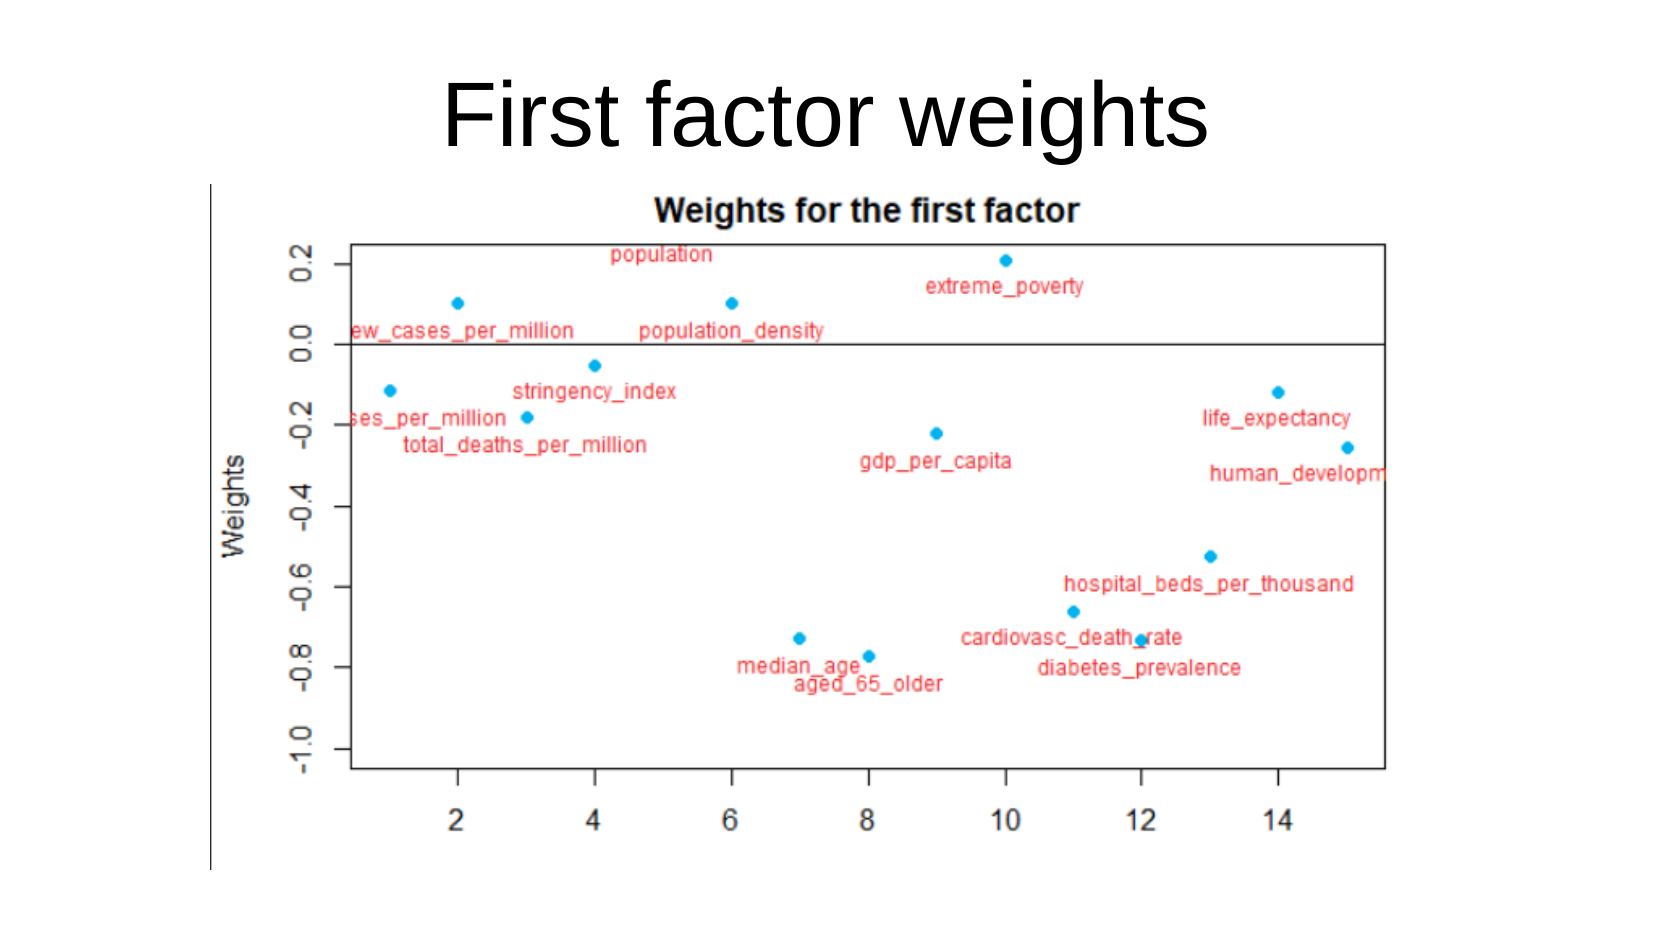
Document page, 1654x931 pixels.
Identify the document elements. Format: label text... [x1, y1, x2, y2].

picture [210, 184, 1404, 871]
title First factor weights [82, 37, 1571, 193]
